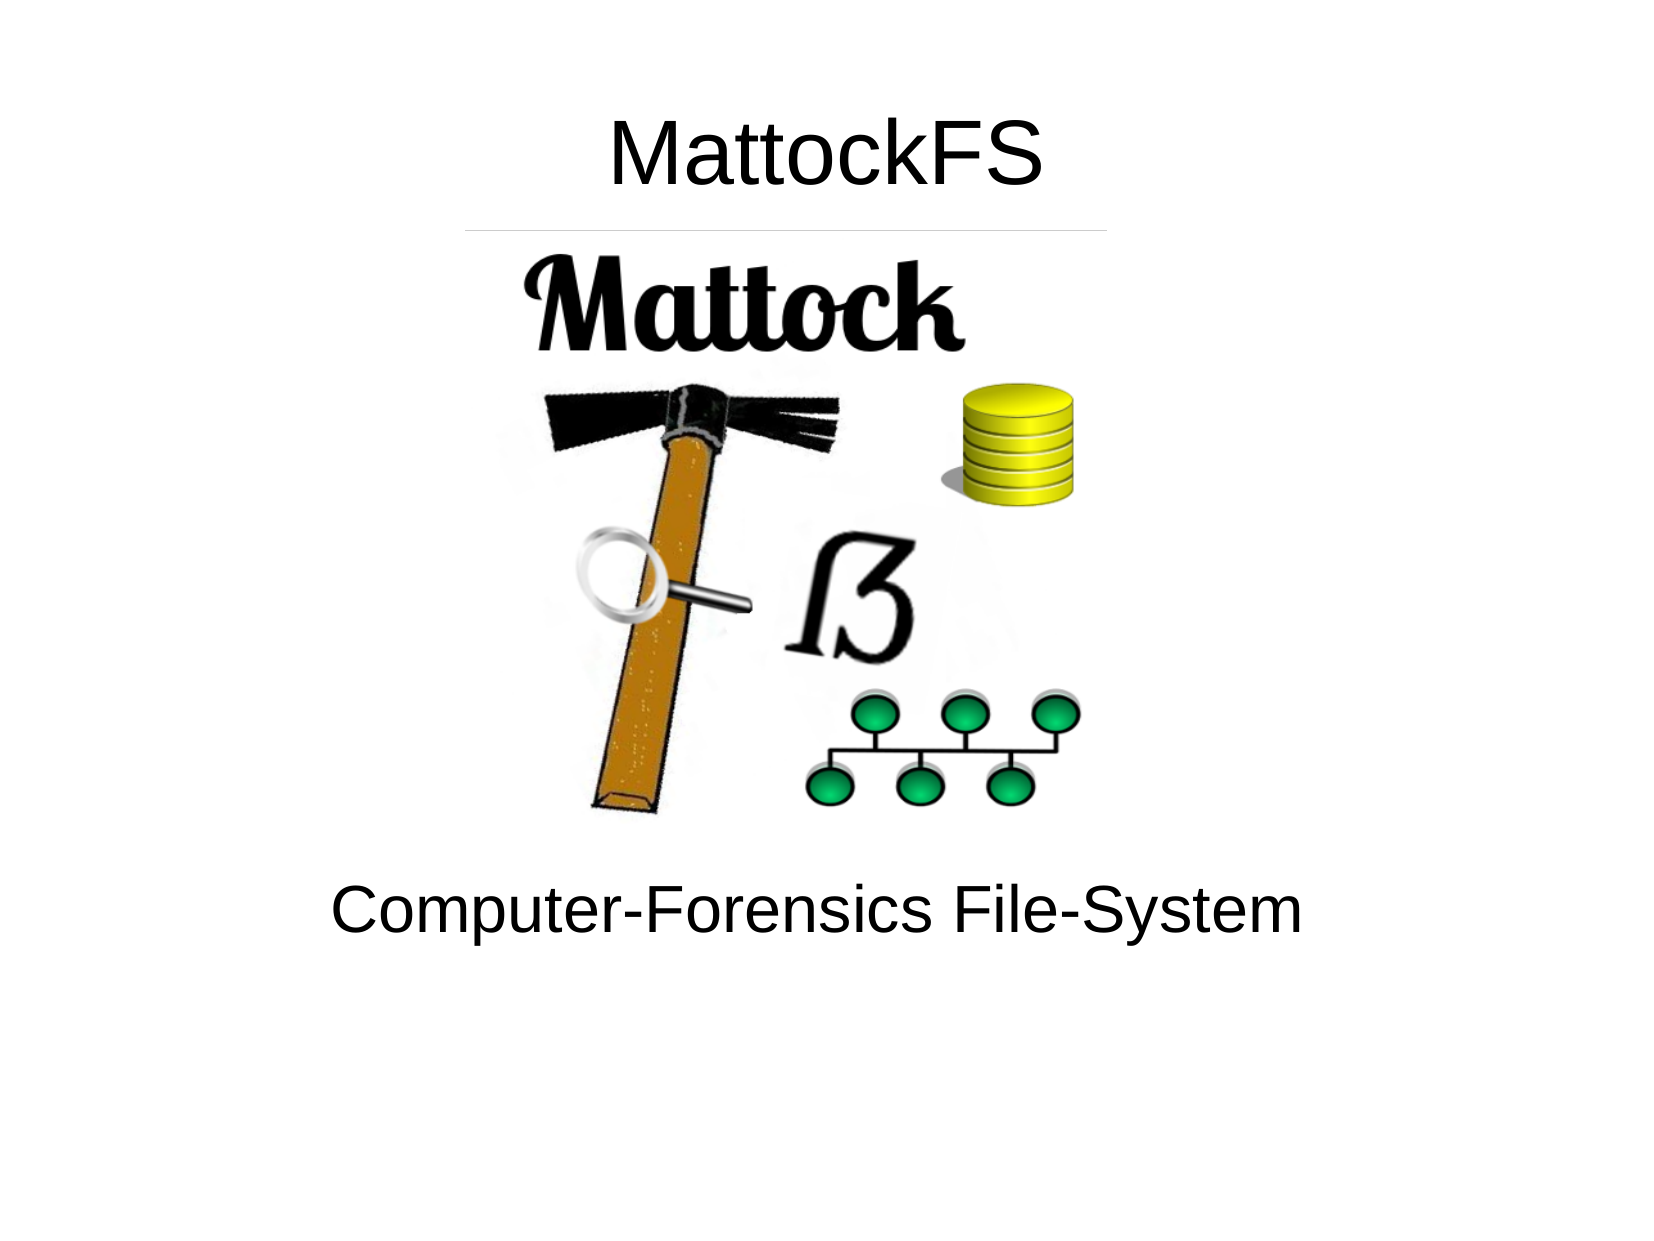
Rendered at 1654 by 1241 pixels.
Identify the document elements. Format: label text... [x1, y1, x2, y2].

picture [465, 222, 1107, 826]
subtitle Computer-Forensics File-System [82, 810, 1571, 1010]
title MattockFS [82, 49, 1571, 257]
